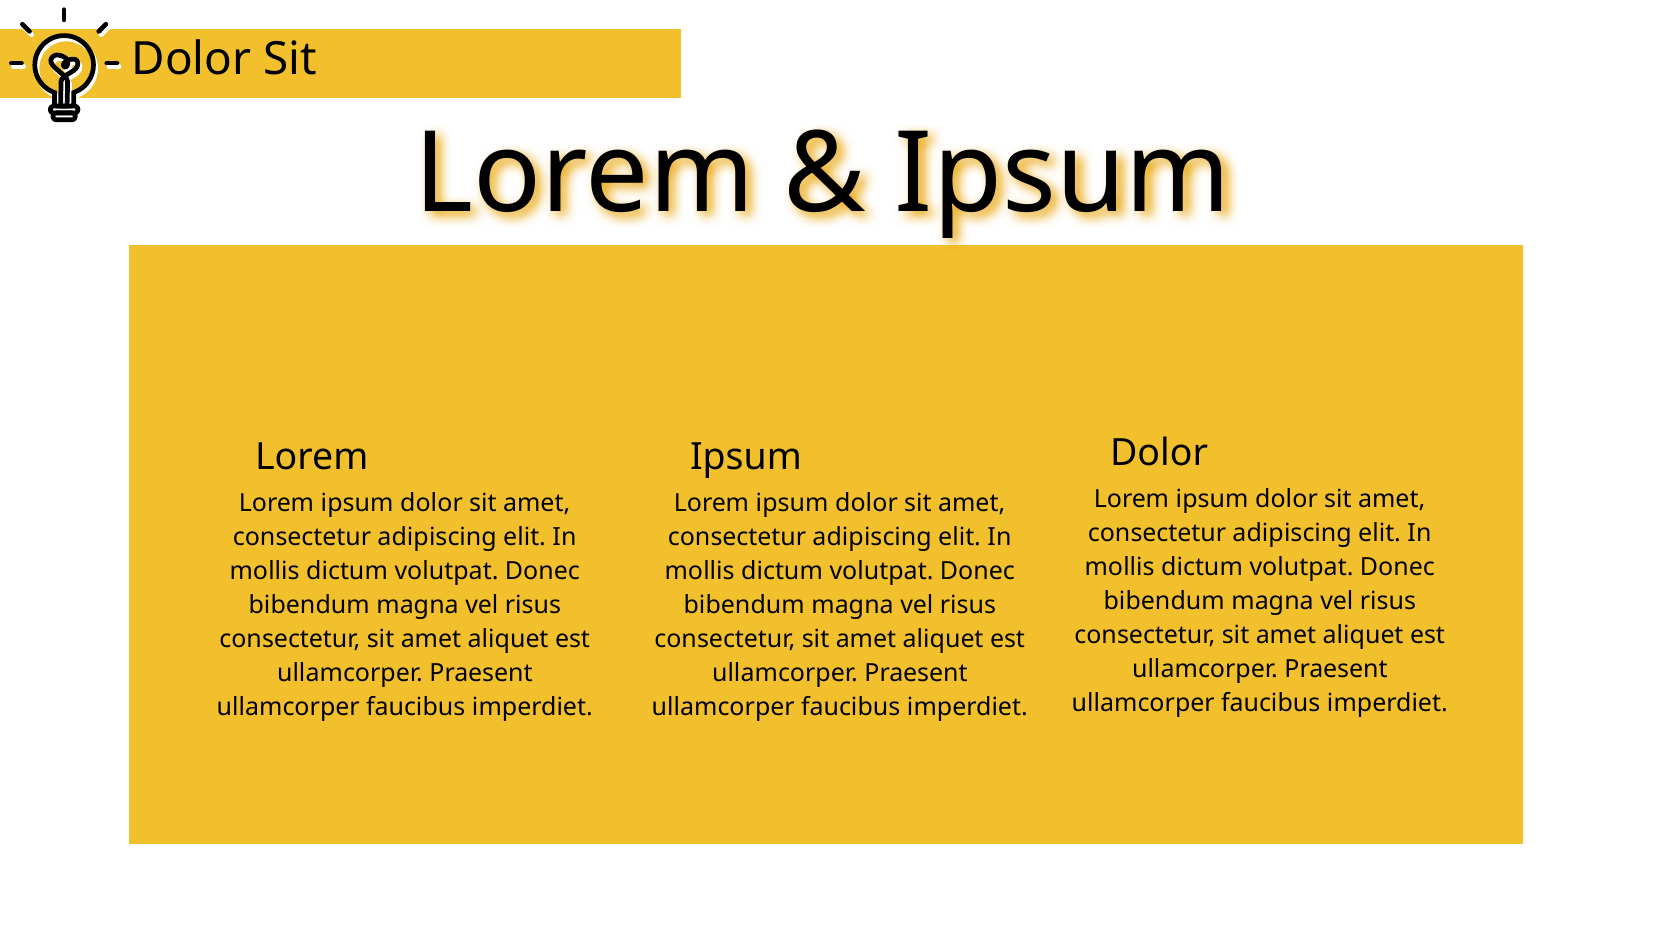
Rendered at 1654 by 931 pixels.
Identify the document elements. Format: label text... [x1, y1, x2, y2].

text_box Lorem ipsum dolor sit amet, consectetur adipiscing elit. In mollis dictum volutpat. Donec bibendum magna vel risus consectetur, sit amet aliquet est ullamcorper. Praesent ullamcorper faucibus imperdiet. [645, 484, 1036, 723]
title Lorem [255, 429, 571, 481]
text_box Lorem ipsum dolor sit amet, consectetur adipiscing elit. In mollis dictum volutpat. Donec bibendum magna vel risus consectetur, sit amet aliquet est ullamcorper. Praesent ullamcorper faucibus imperdiet. [1065, 480, 1456, 719]
title Dolor [1110, 425, 1426, 477]
title Ipsum [690, 429, 1006, 481]
title Lorem & Ipsum [265, 88, 1381, 248]
title Dolor Sit [131, 16, 578, 97]
text_box Lorem ipsum dolor sit amet, consectetur adipiscing elit. In mollis dictum volutpat. Donec bibendum magna vel risus consectetur, sit amet aliquet est ullamcorper. Praesent ullamcorper faucibus imperdiet. [210, 484, 601, 723]
